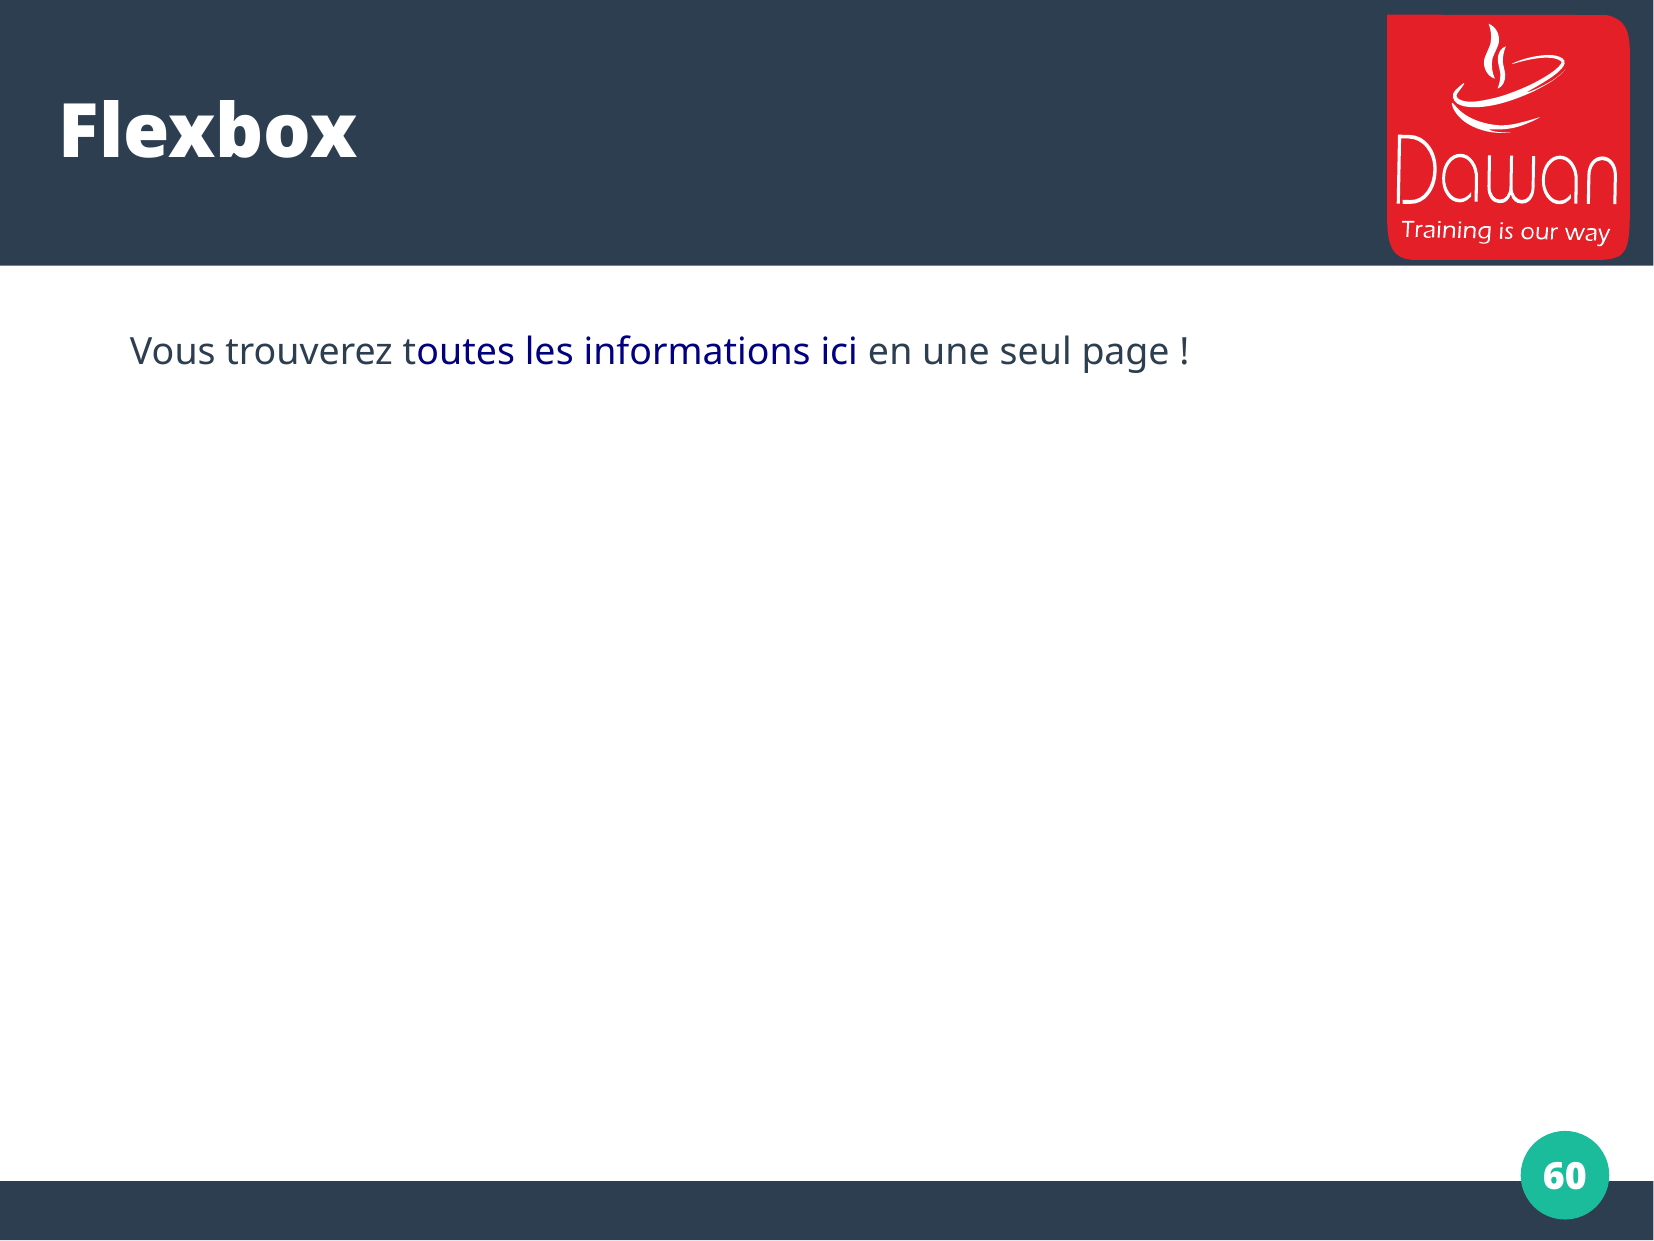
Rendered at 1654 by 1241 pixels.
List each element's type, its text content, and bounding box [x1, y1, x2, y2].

picture [1387, 14, 1630, 260]
title Flexbox [59, 49, 1387, 207]
list Vous trouverez toutes les informations ici en une seul page ! [59, 324, 1595, 1152]
